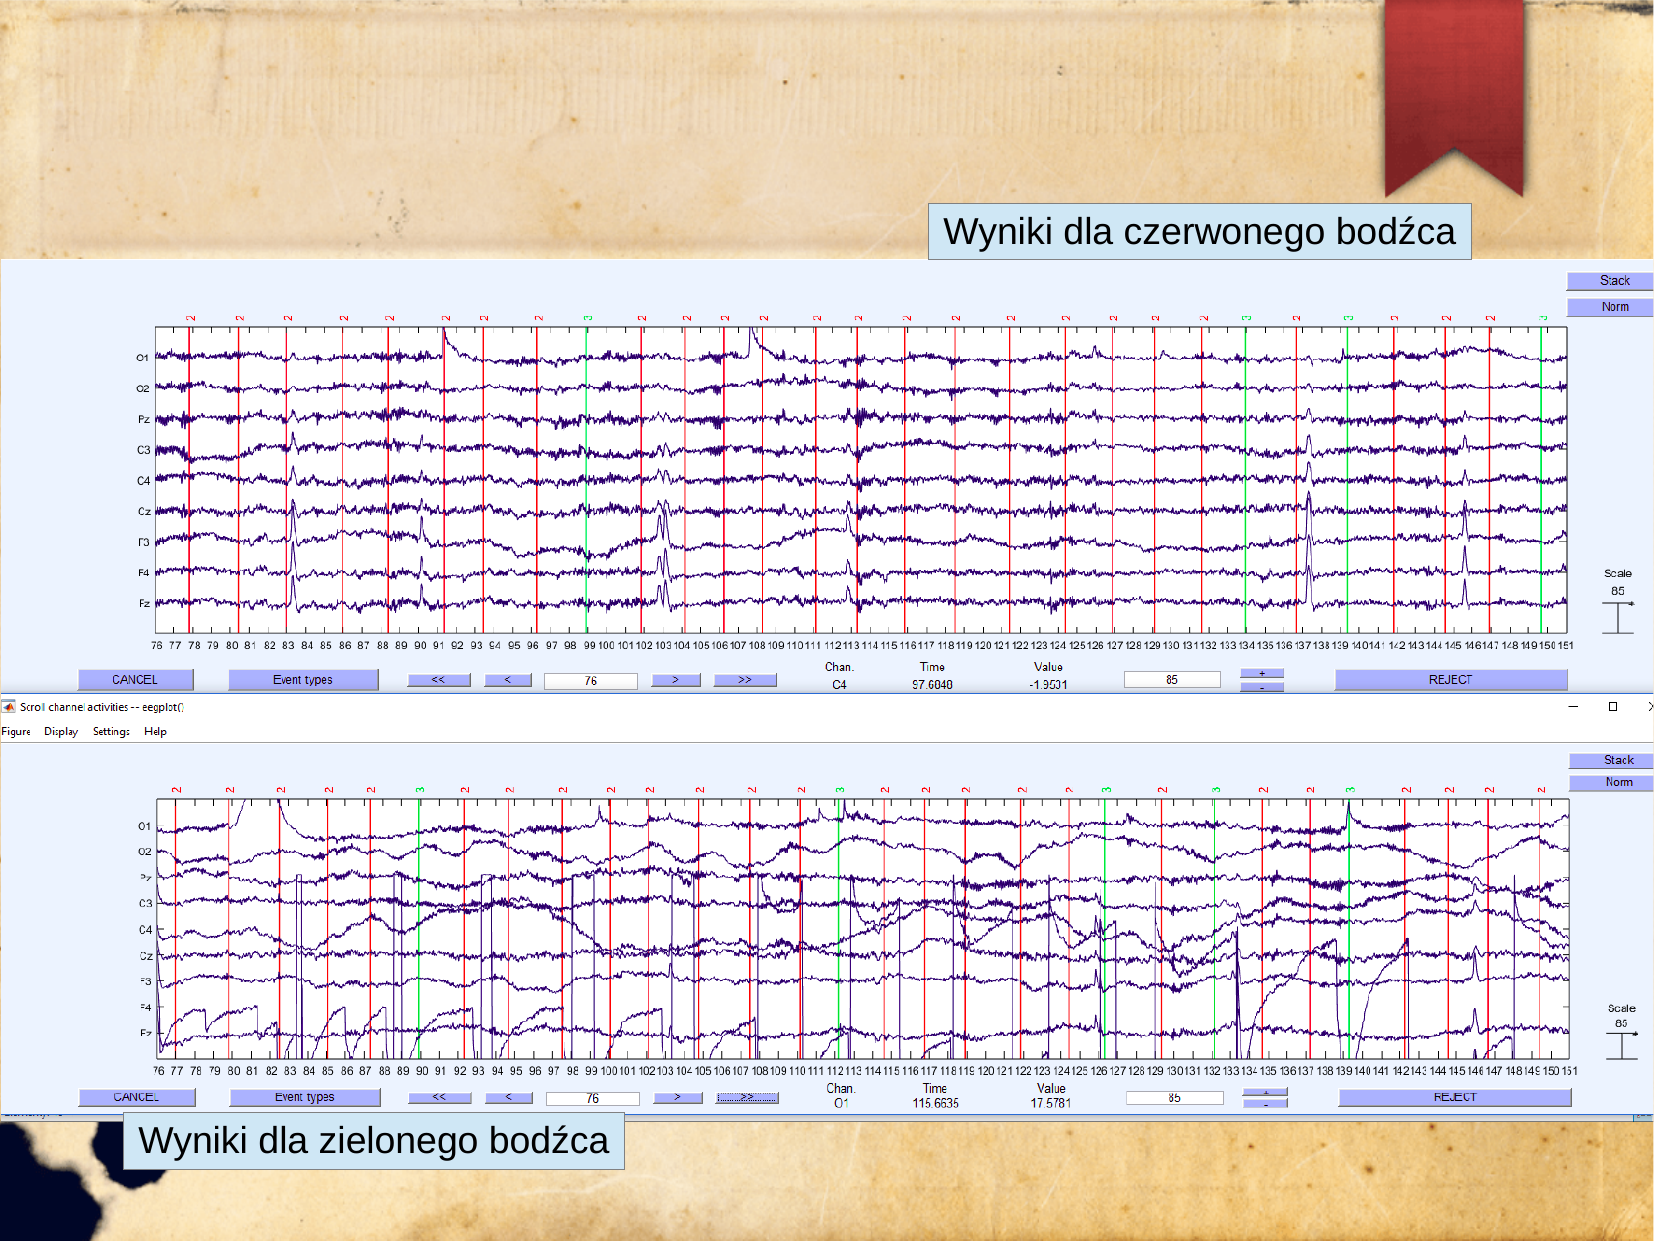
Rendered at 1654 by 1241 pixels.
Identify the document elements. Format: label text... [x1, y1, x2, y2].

picture [0, 0, 1654, 1241]
text_box Wyniki dla zielonego bodźca [123, 1112, 625, 1170]
text_box Wyniki dla czerwonego bodźca [928, 203, 1472, 260]
